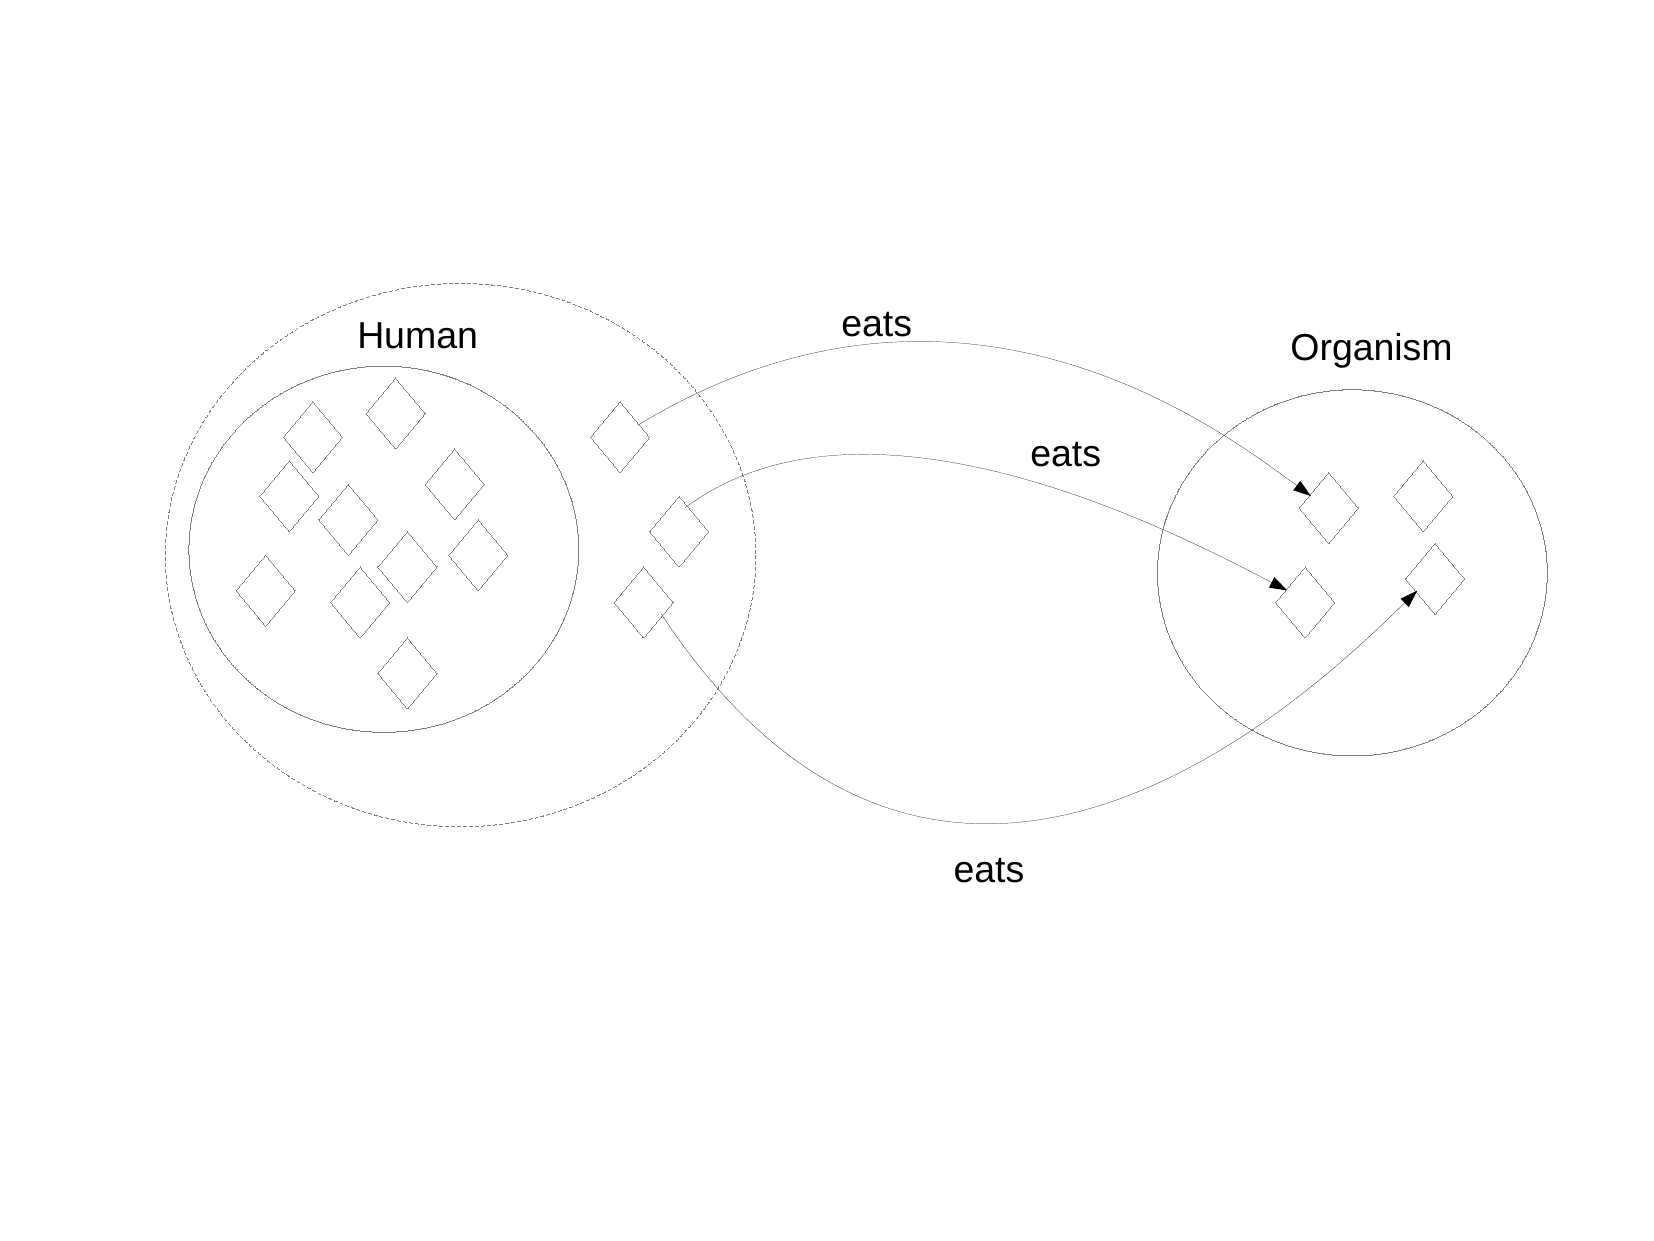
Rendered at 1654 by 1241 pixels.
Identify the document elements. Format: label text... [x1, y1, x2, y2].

text_box eats [938, 840, 1040, 898]
text_box eats [1015, 425, 1117, 483]
text_box Organism [1275, 318, 1468, 376]
text_box Human [342, 307, 493, 364]
text_box eats [826, 295, 928, 353]
